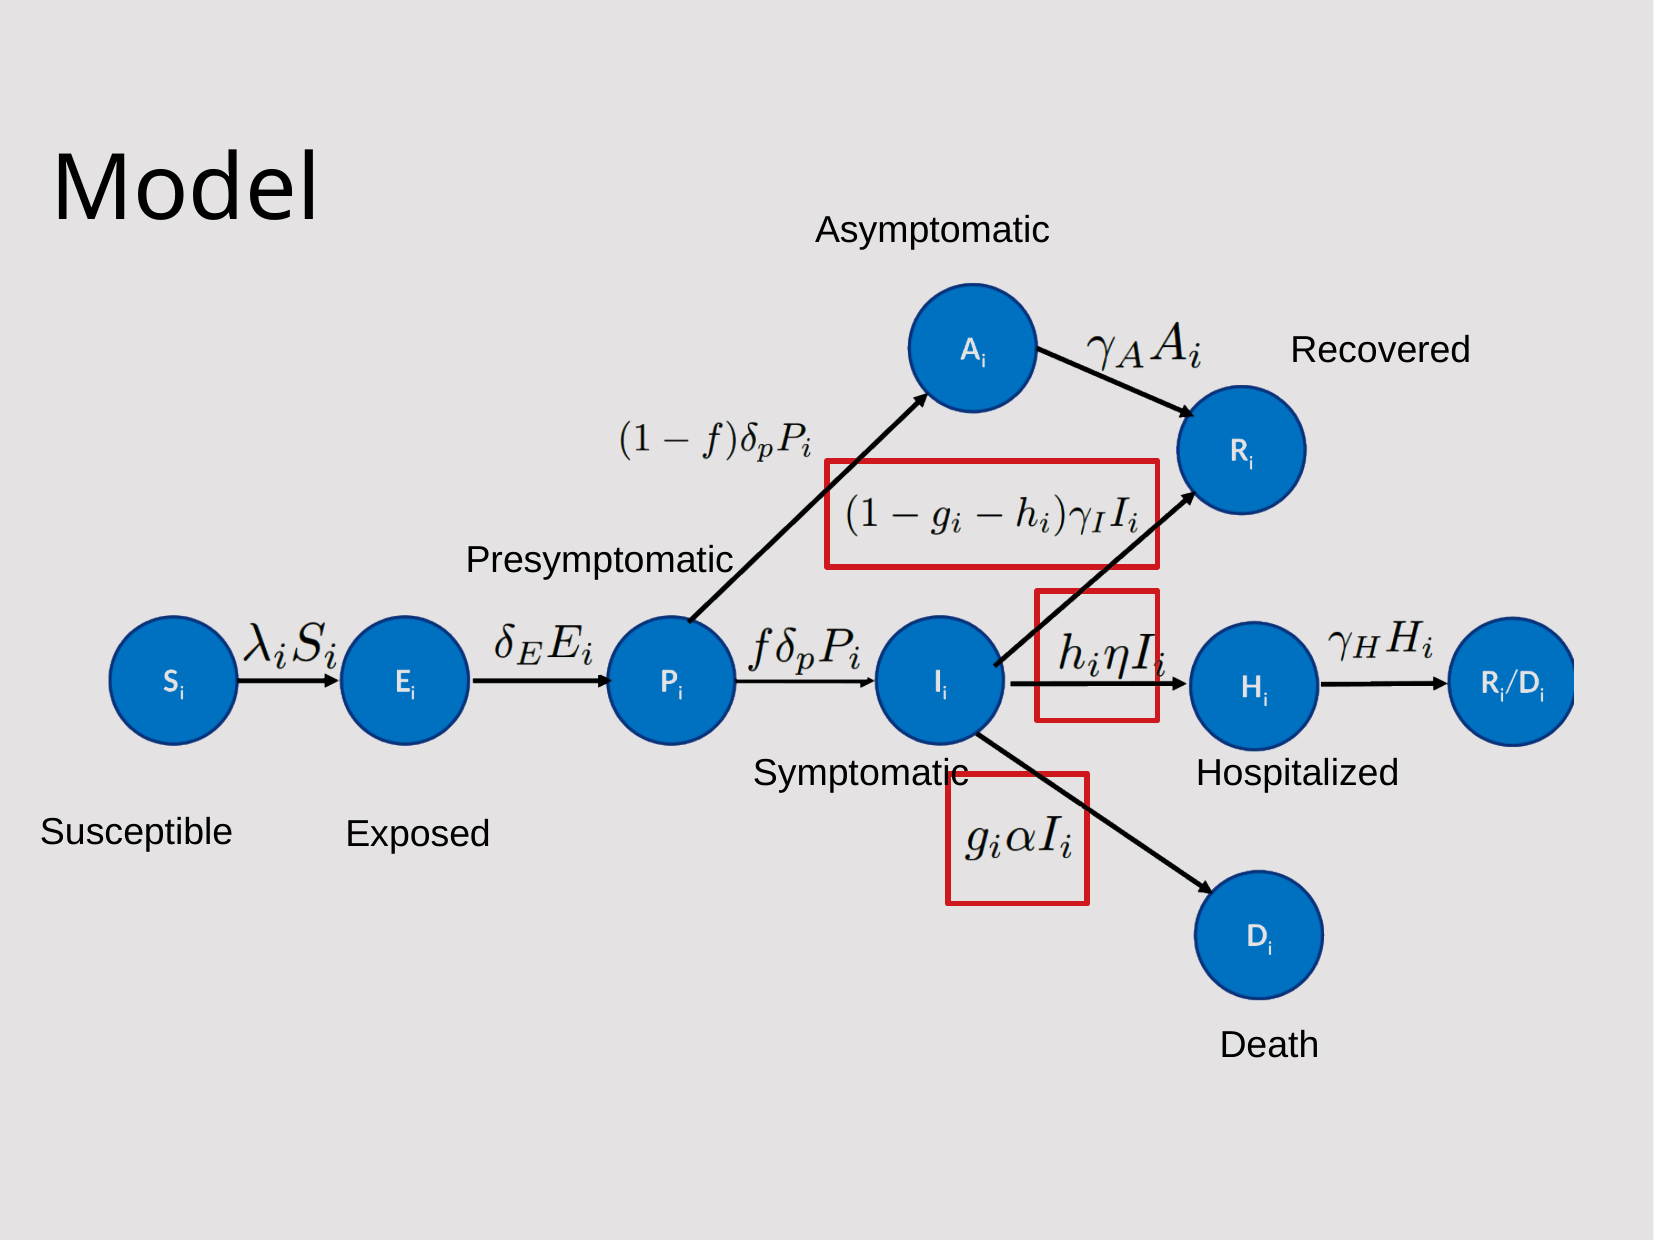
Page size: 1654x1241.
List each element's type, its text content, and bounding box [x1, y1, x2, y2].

text_box Asymptomatic [800, 200, 1099, 258]
text_box Exposed [330, 805, 506, 863]
picture [94, 264, 1574, 1096]
text_box Hospitalized [1181, 744, 1480, 801]
text_box Symptomatic [738, 744, 1037, 801]
text_box Recovered [1275, 321, 1574, 378]
text_box Susceptible [25, 803, 249, 860]
text_box Model [35, 114, 611, 237]
text_box Presymptomatic [450, 531, 749, 589]
text_box Death [1204, 1015, 1503, 1073]
